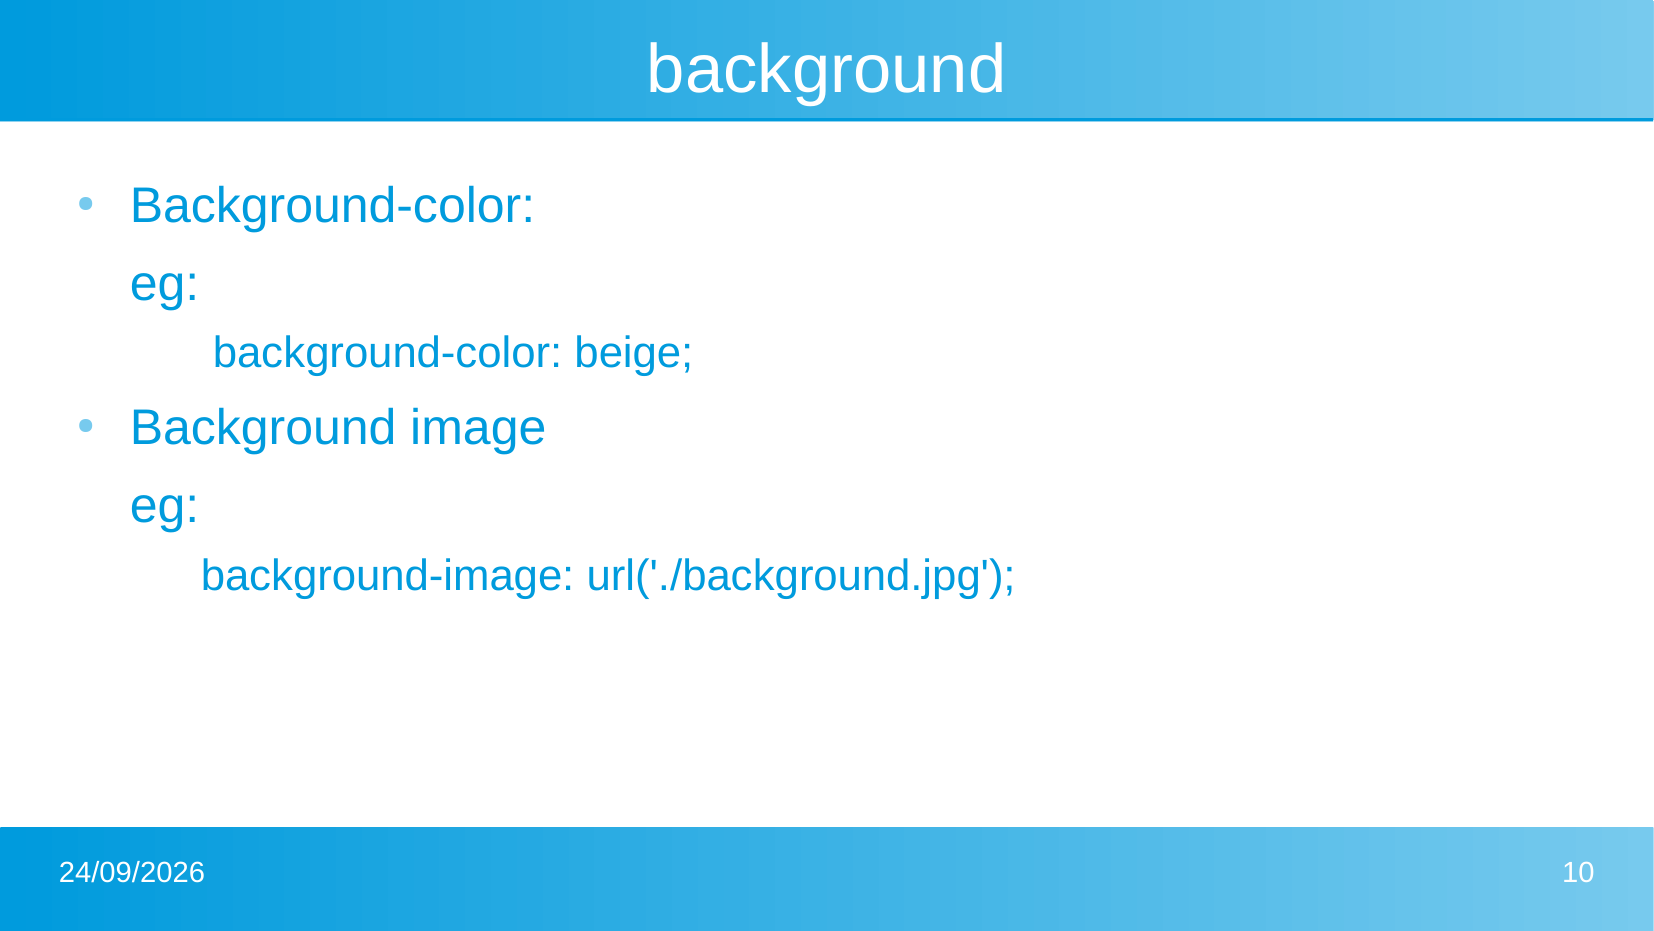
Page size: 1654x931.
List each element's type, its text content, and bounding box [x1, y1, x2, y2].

list Background-color: eg: background-color: beige; Background image eg: background-image: url('./background.jpg'); [59, 177, 1595, 768]
title background [59, 29, 1595, 108]
